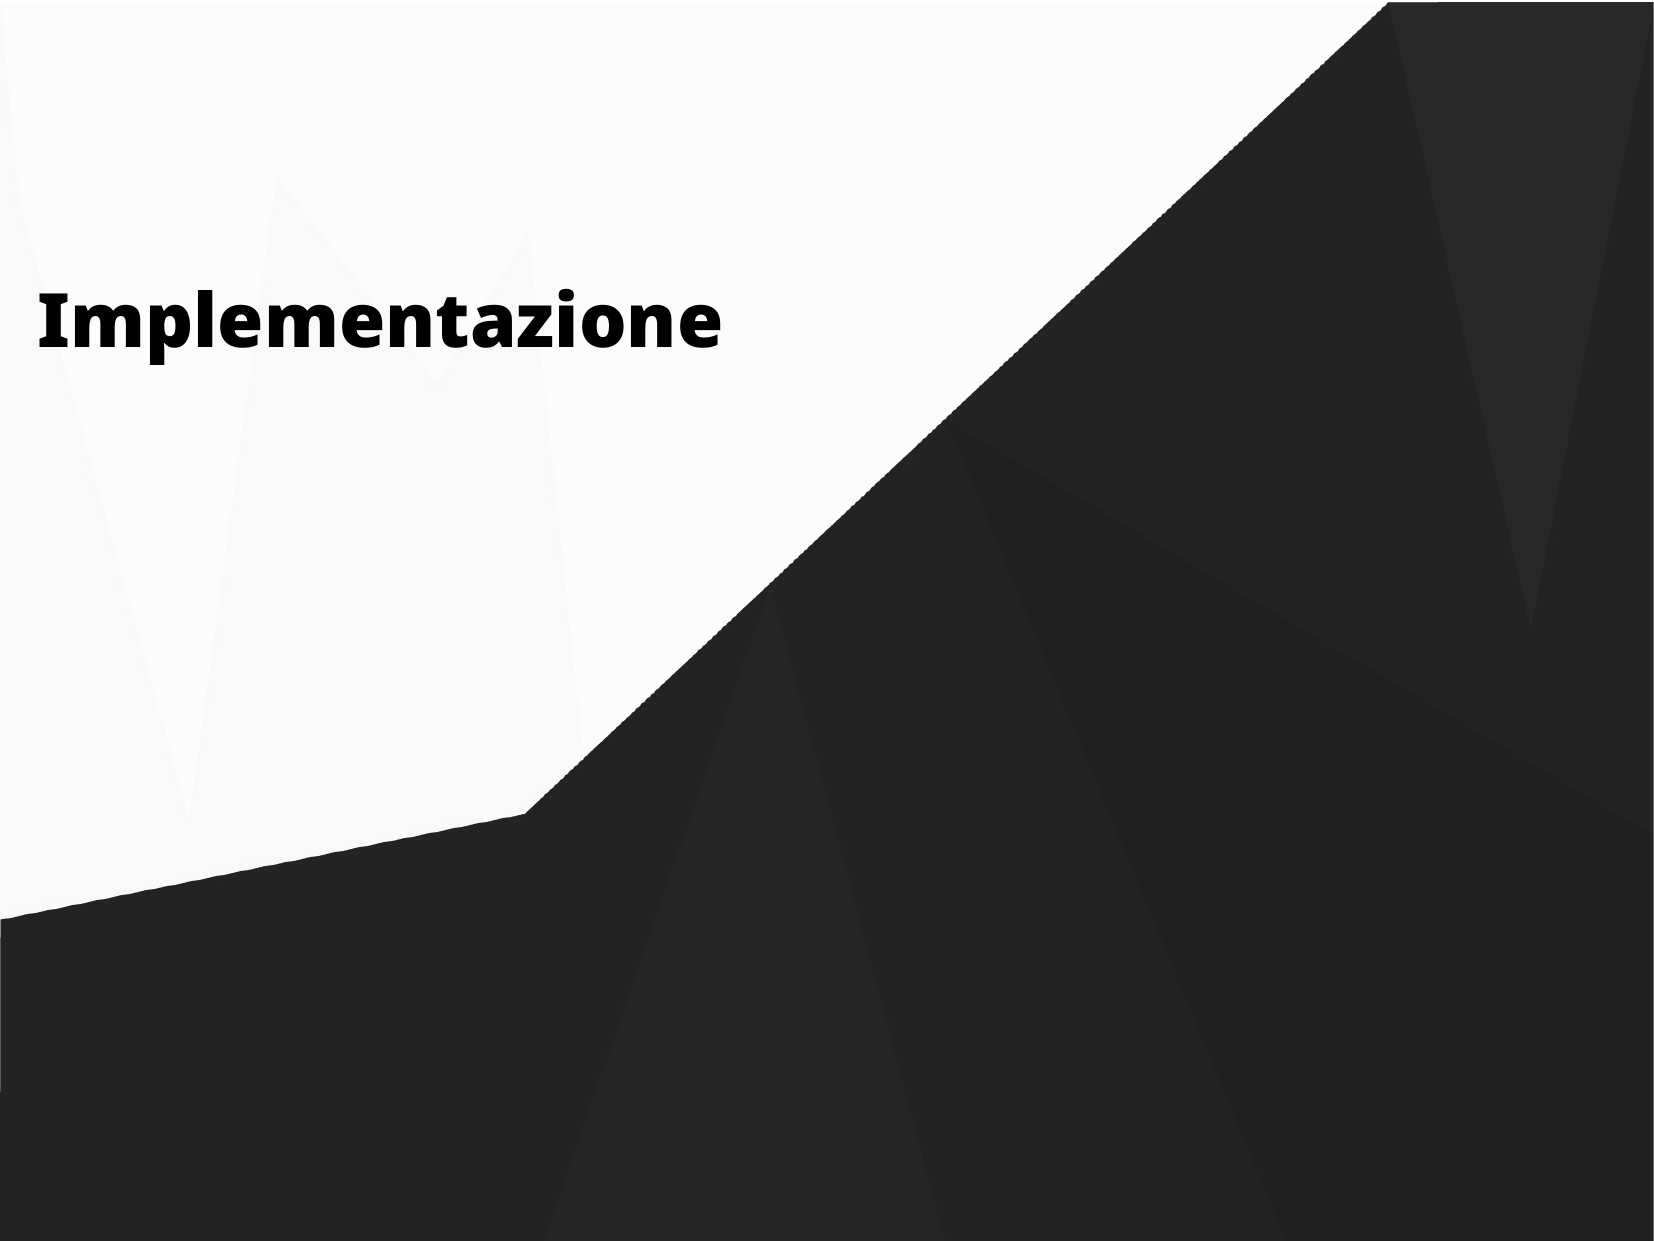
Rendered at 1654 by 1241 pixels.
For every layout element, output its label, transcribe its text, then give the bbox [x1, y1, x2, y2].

title Implementazione [37, 225, 1005, 413]
picture [0, 2, 1654, 1241]
